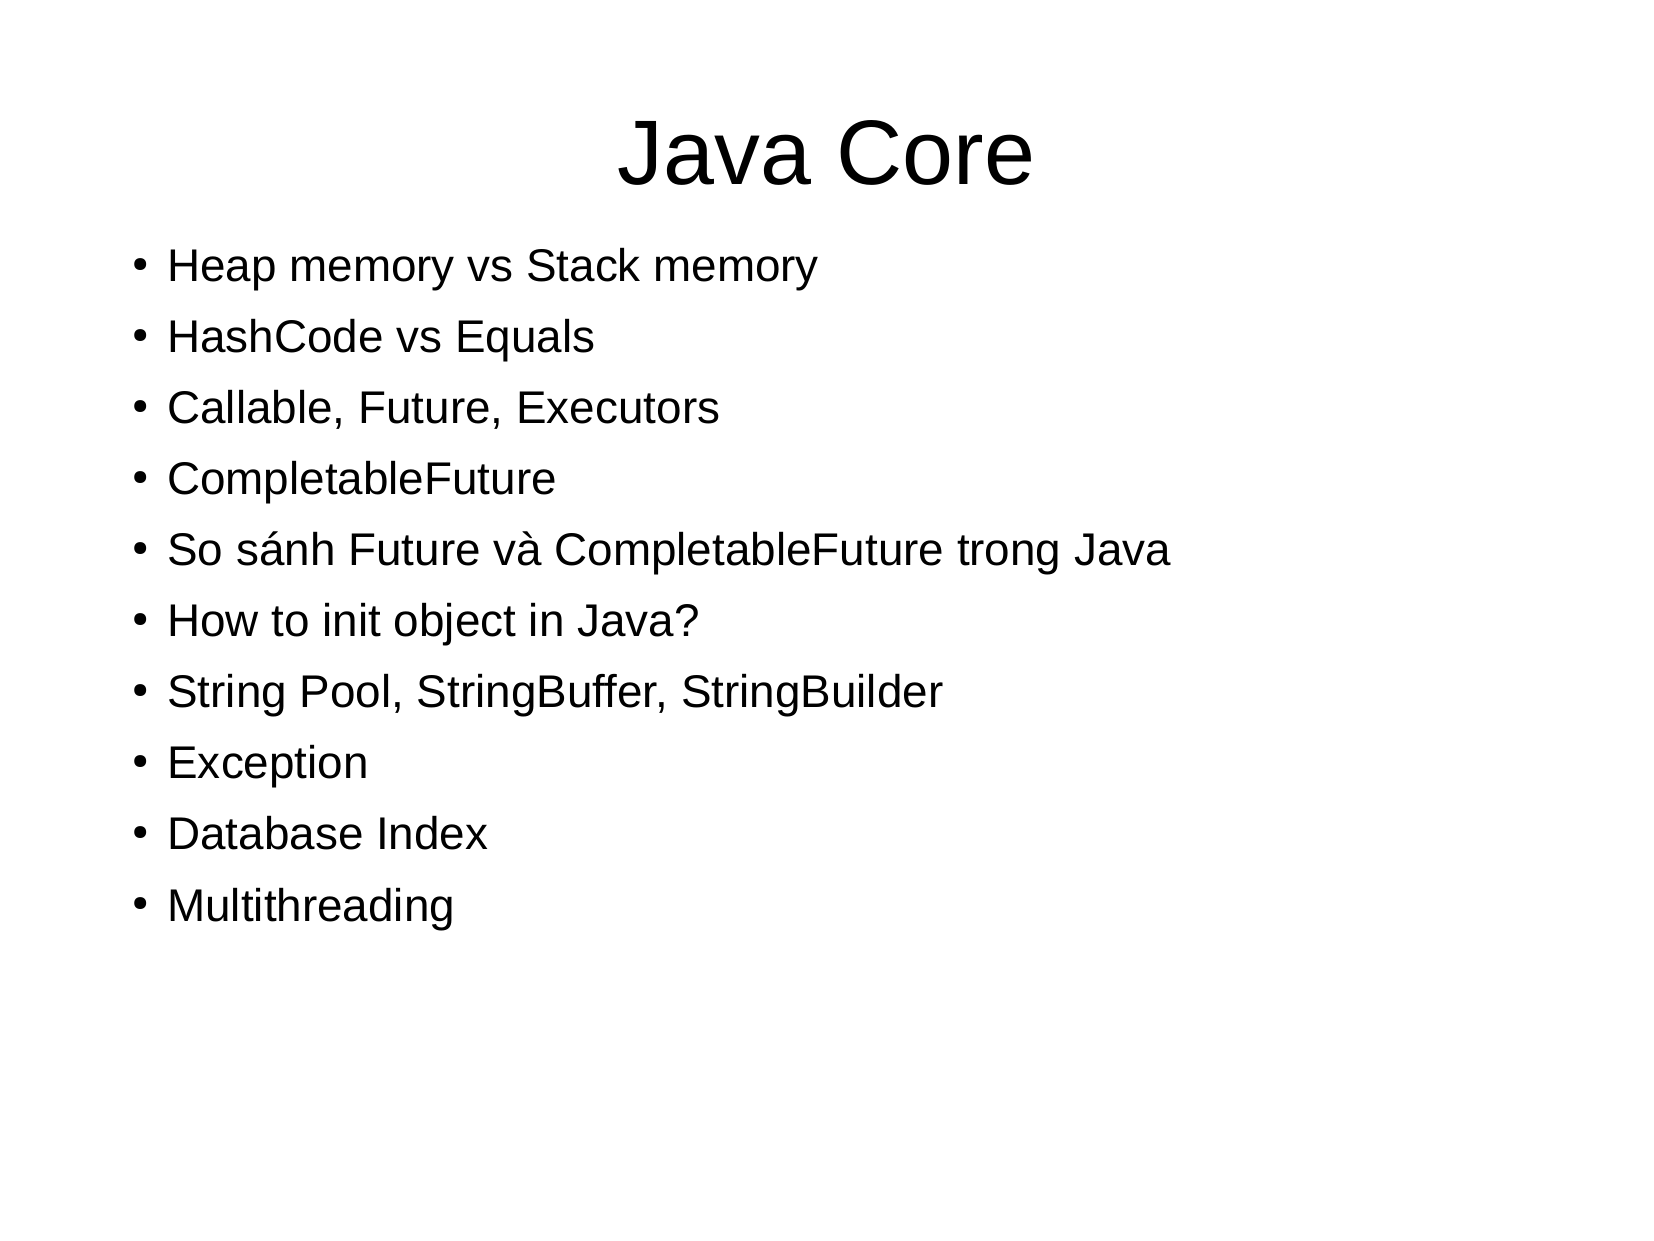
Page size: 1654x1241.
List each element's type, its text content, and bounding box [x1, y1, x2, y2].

title Java Core [82, 49, 1571, 257]
text_box Heap memory vs Stack memory HashCode vs Equals Callable, Future, Executors CompletableFuture So sánh Future và CompletableFuture trong Java How to init object in Java? String Pool, StringBuffer, StringBuilder Exception Database Index Multithreading [117, 225, 1571, 1230]
